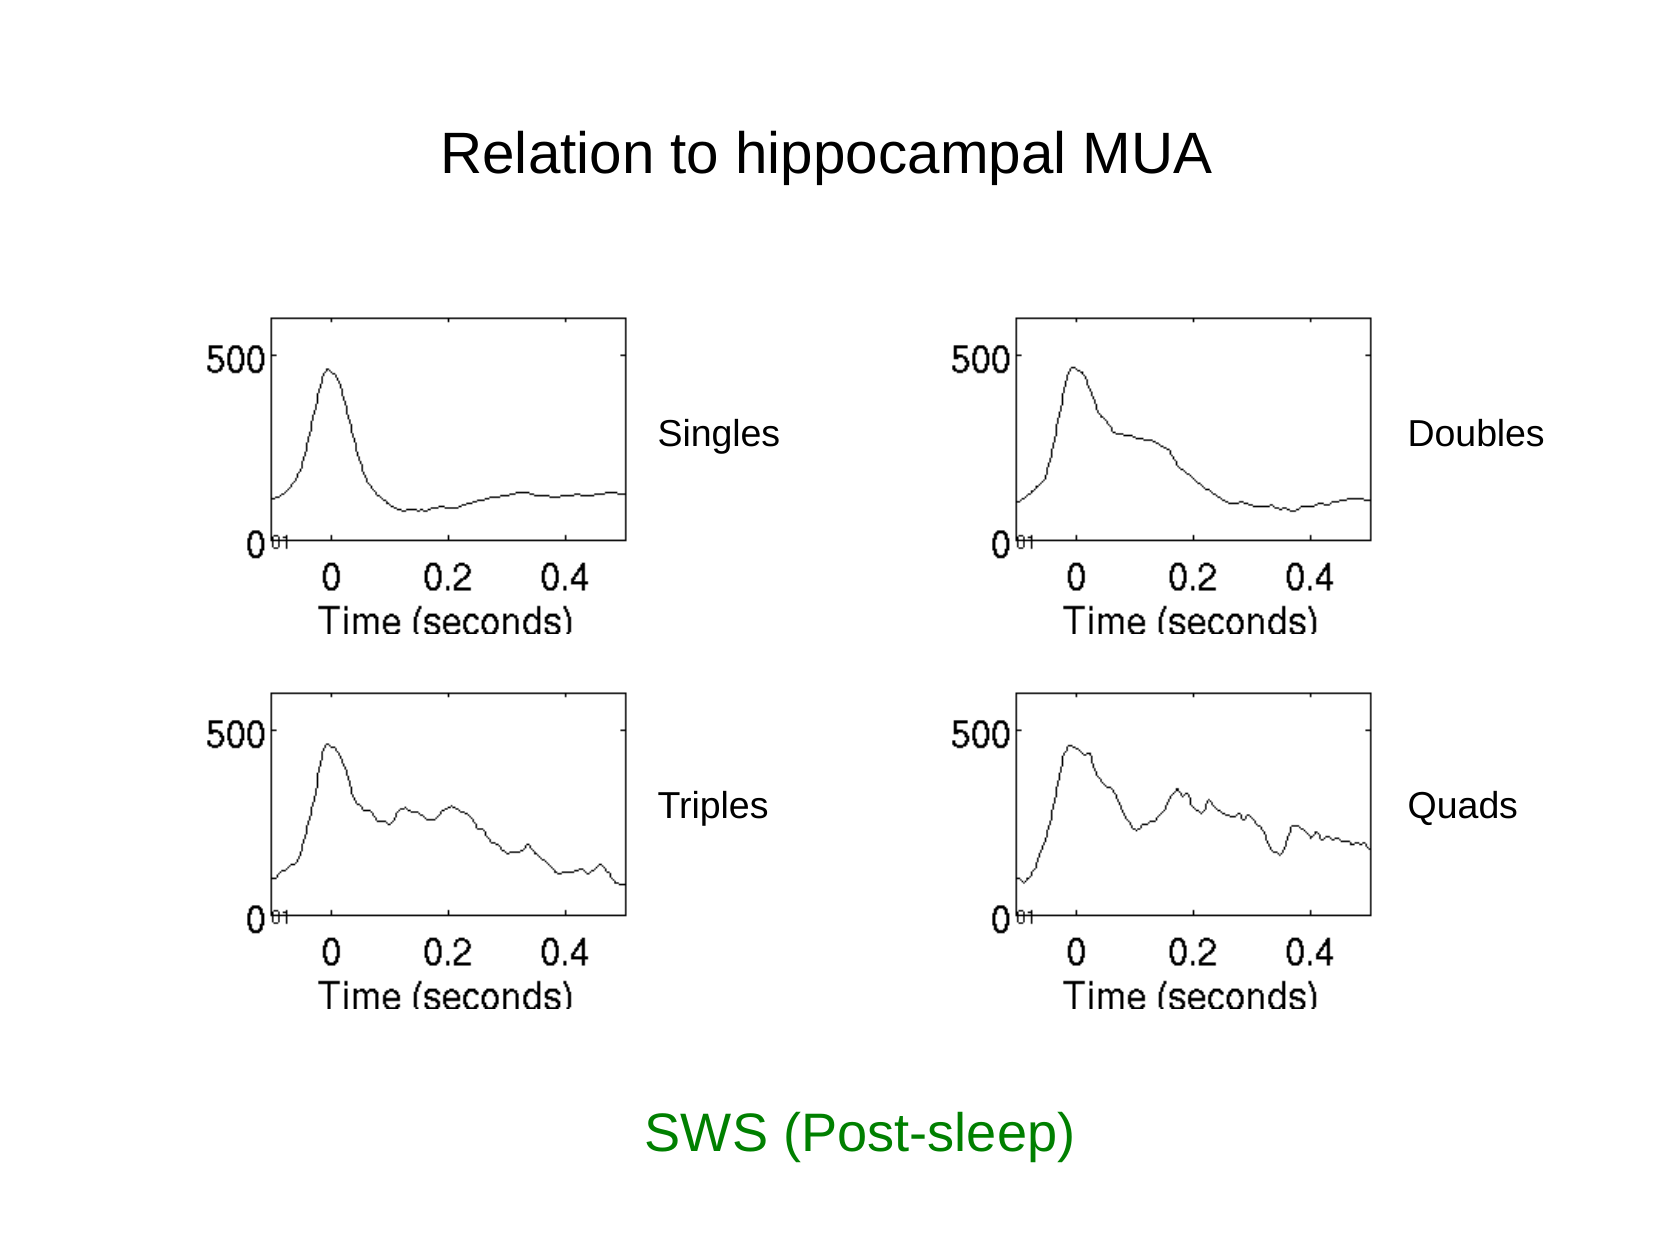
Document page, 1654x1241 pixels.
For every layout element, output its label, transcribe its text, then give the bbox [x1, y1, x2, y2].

title Relation to hippocampal MUA [82, 49, 1571, 257]
picture [951, 290, 1415, 634]
text_box Singles [642, 405, 796, 462]
text_box SWS (Post-sleep) [630, 1094, 1092, 1171]
text_box Doubles [1392, 405, 1560, 462]
picture [951, 665, 1415, 1009]
text_box Triples [642, 777, 784, 834]
picture [206, 290, 670, 634]
text_box Quads [1392, 777, 1533, 834]
picture [206, 665, 670, 1009]
